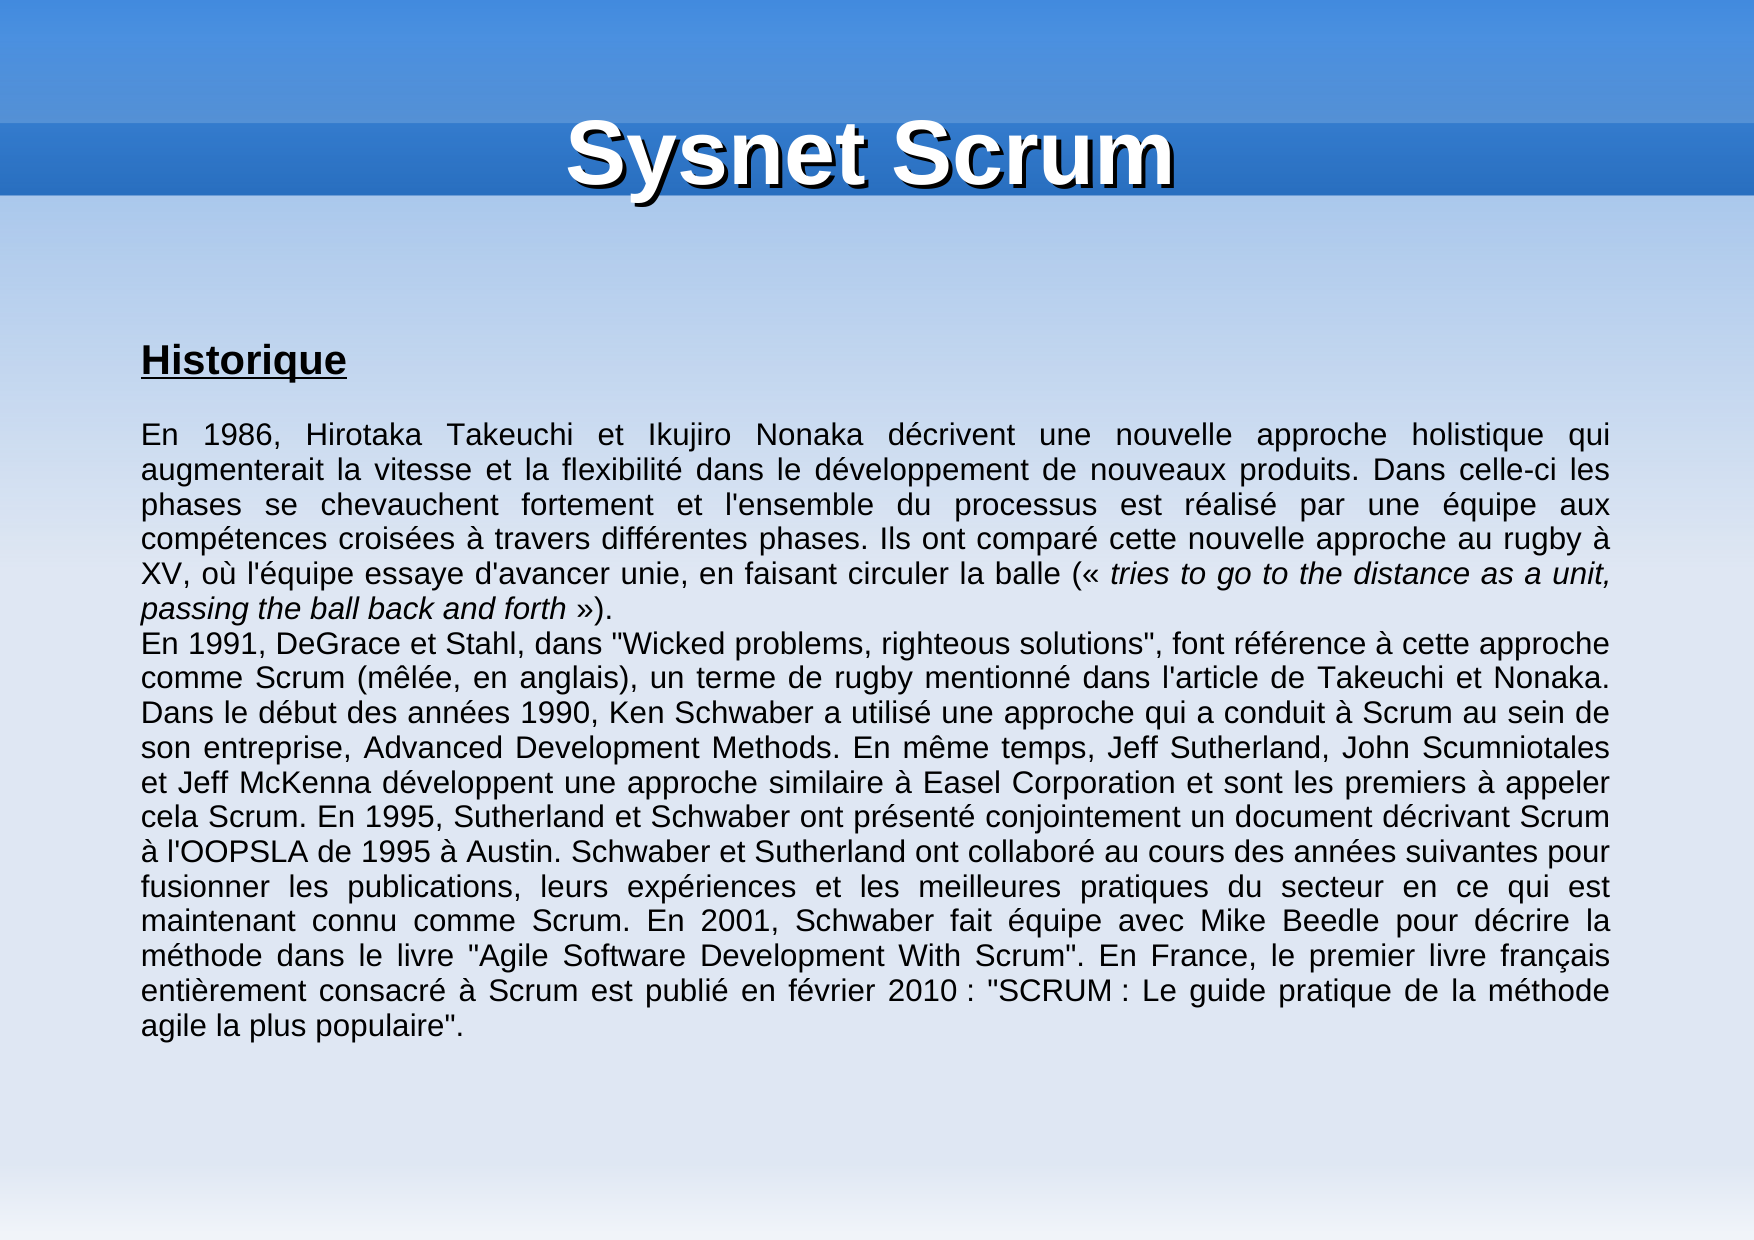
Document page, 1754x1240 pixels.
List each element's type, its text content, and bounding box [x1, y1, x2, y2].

subtitle Historique En 1986, Hirotaka Takeuchi et Ikujiro Nonaka décrivent une nouvelle approche holistique qui augmenterait la vitesse et la flexibilité dans le développement de nouveaux produits. Dans celle-ci les phases se chevauchent fortement et l'ensemble du processus est réalisé par une équipe aux compétences croisées à travers différentes phases. Ils ont comparé cette nouvelle approche au rugby à XV, où l'équipe essaye d'avancer unie, en faisant circuler la balle (« tries to go to the distance as a unit, passing the ball back and forth »). En 1991, DeGrace et Stahl, dans "Wicked problems, righteous solutions", font référence à cette approche comme Scrum (mêlée, en anglais), un terme de rugby mentionné dans l'article de Takeuchi et Nonaka. Dans le début des années 1990, Ken Schwaber a utilisé une approche qui a conduit à Scrum au sein de son entreprise, Advanced Development Methods. En même temps, Jeff Sutherland, John Scumniotales et Jeff McKenna développent une approche similaire à Easel Corporation et sont les premiers à appeler cela Scrum. En 1995, Sutherland et Schwaber ont présenté conjointement un document décrivant Scrum à l'OOPSLA de 1995 à Austin. Schwaber et Sutherland ont collaboré au cours des années suivantes pour fusionner les publications, leurs expériences et les meilleures pratiques du secteur en ce qui est maintenant connu comme Scrum. En 2001, Schwaber fait équipe avec Mike Beedle pour décrire la méthode dans le livre "Agile Software Development With Scrum". En France, le premier livre français entièrement consacré à Scrum est publié en février 2010 : "SCRUM : Le guide pratique de la méthode agile la plus populaire". [140, 319, 1614, 1060]
title Sysnet Scrum [135, 59, 1608, 247]
picture [0, 0, 1754, 1240]
